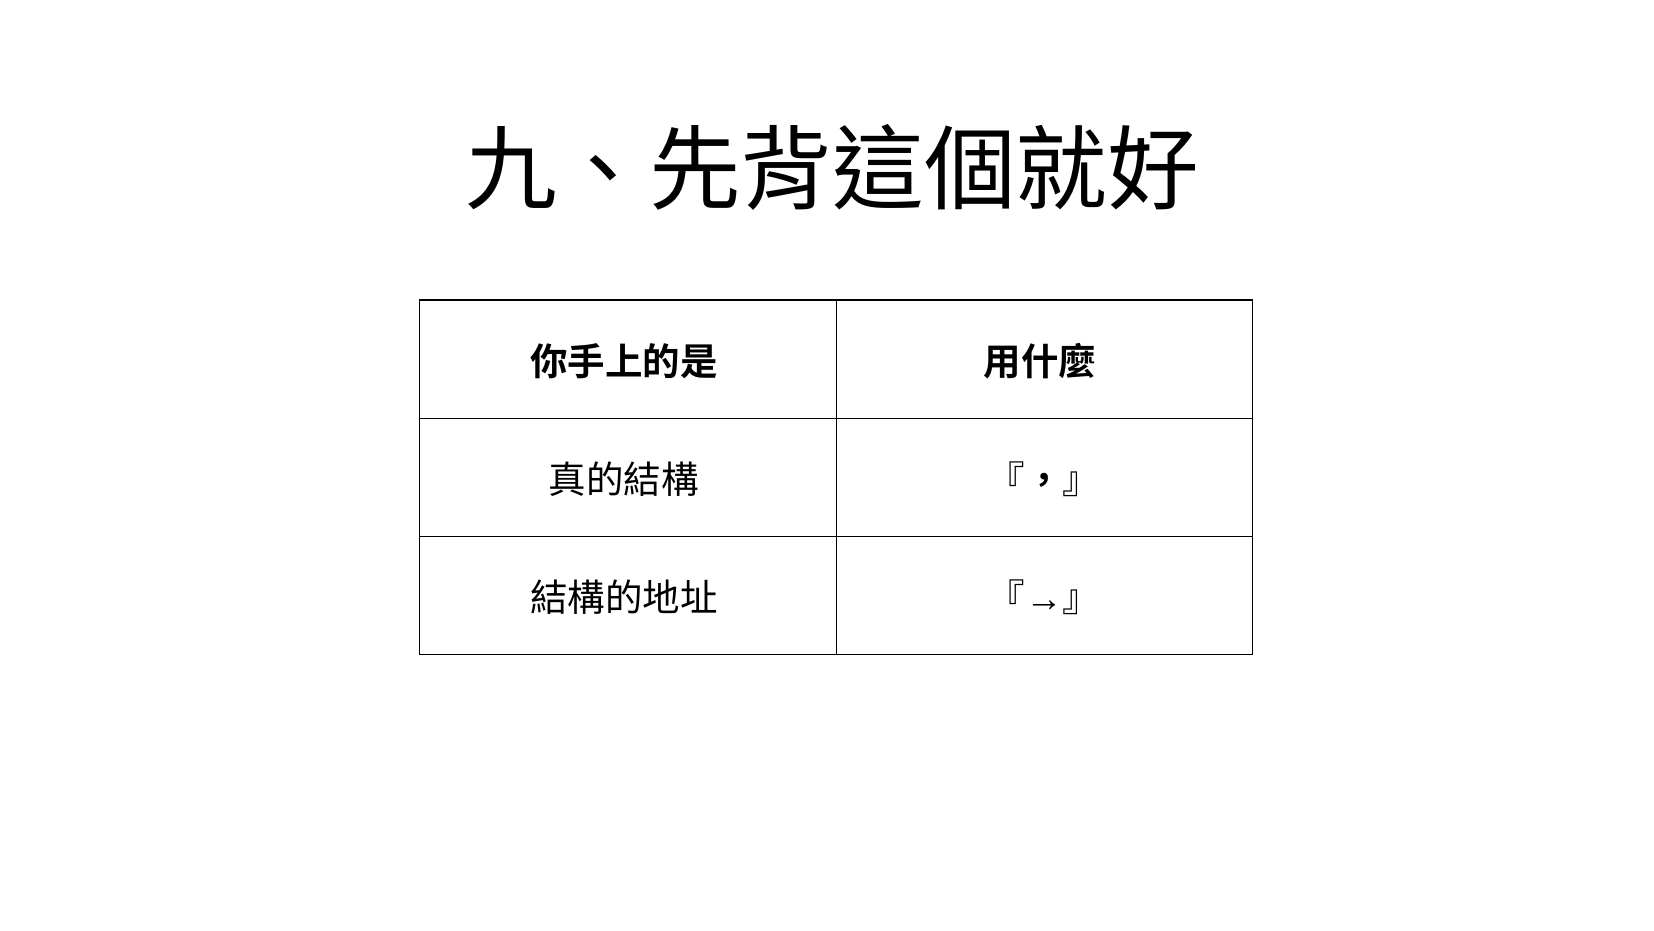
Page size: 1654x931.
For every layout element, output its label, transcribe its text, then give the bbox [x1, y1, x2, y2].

table_header 你手上的是 [420, 301, 836, 418]
title 九、先背這個就好 [88, 84, 1577, 240]
table_header 用什麼 [837, 301, 1252, 418]
table_cell 結構的地址 [420, 537, 836, 654]
table_cell 真的結構 [420, 419, 836, 536]
table_cell 『→』 [837, 537, 1252, 654]
table_cell 『，』 [837, 419, 1252, 536]
